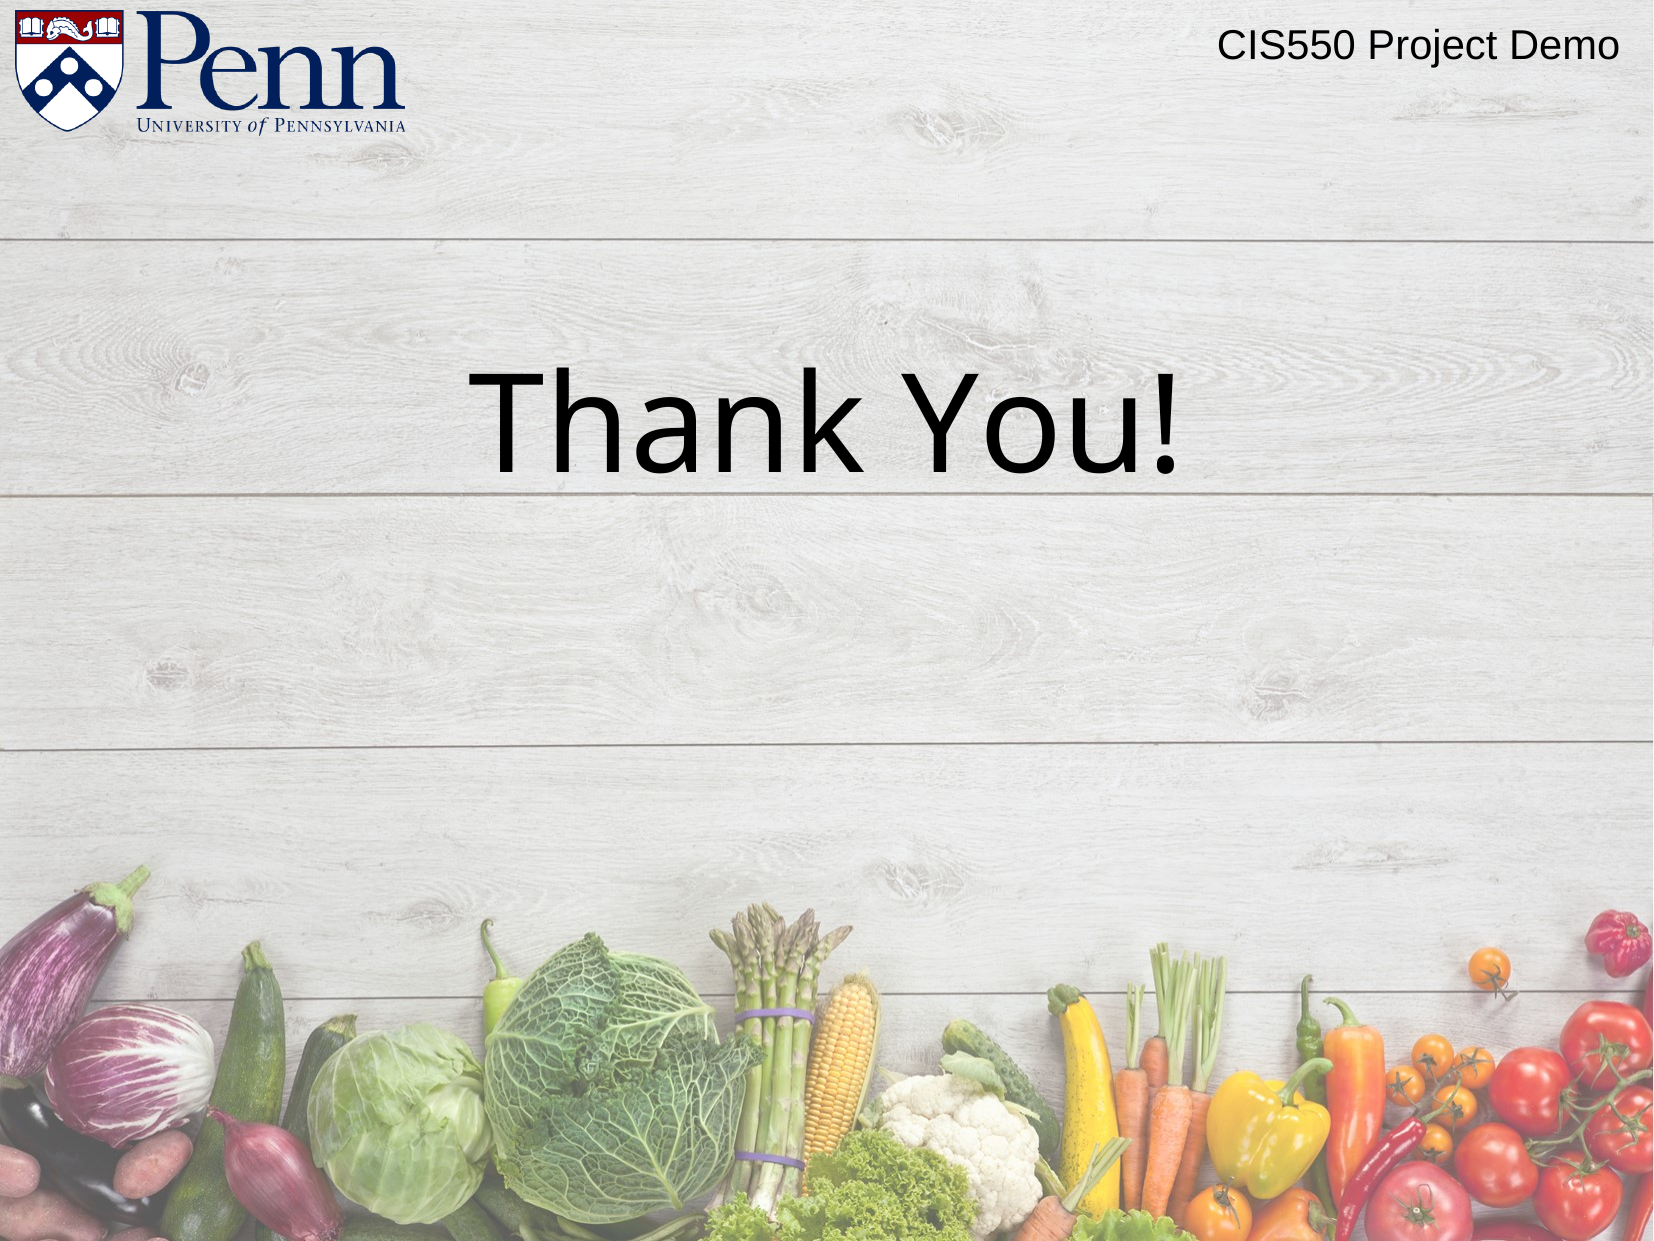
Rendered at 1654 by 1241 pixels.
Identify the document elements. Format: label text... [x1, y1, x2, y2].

picture [0, 0, 1654, 1241]
text_box Thank You! [82, 314, 1571, 521]
text_box CIS550 Project Demo [1202, 10, 1639, 76]
